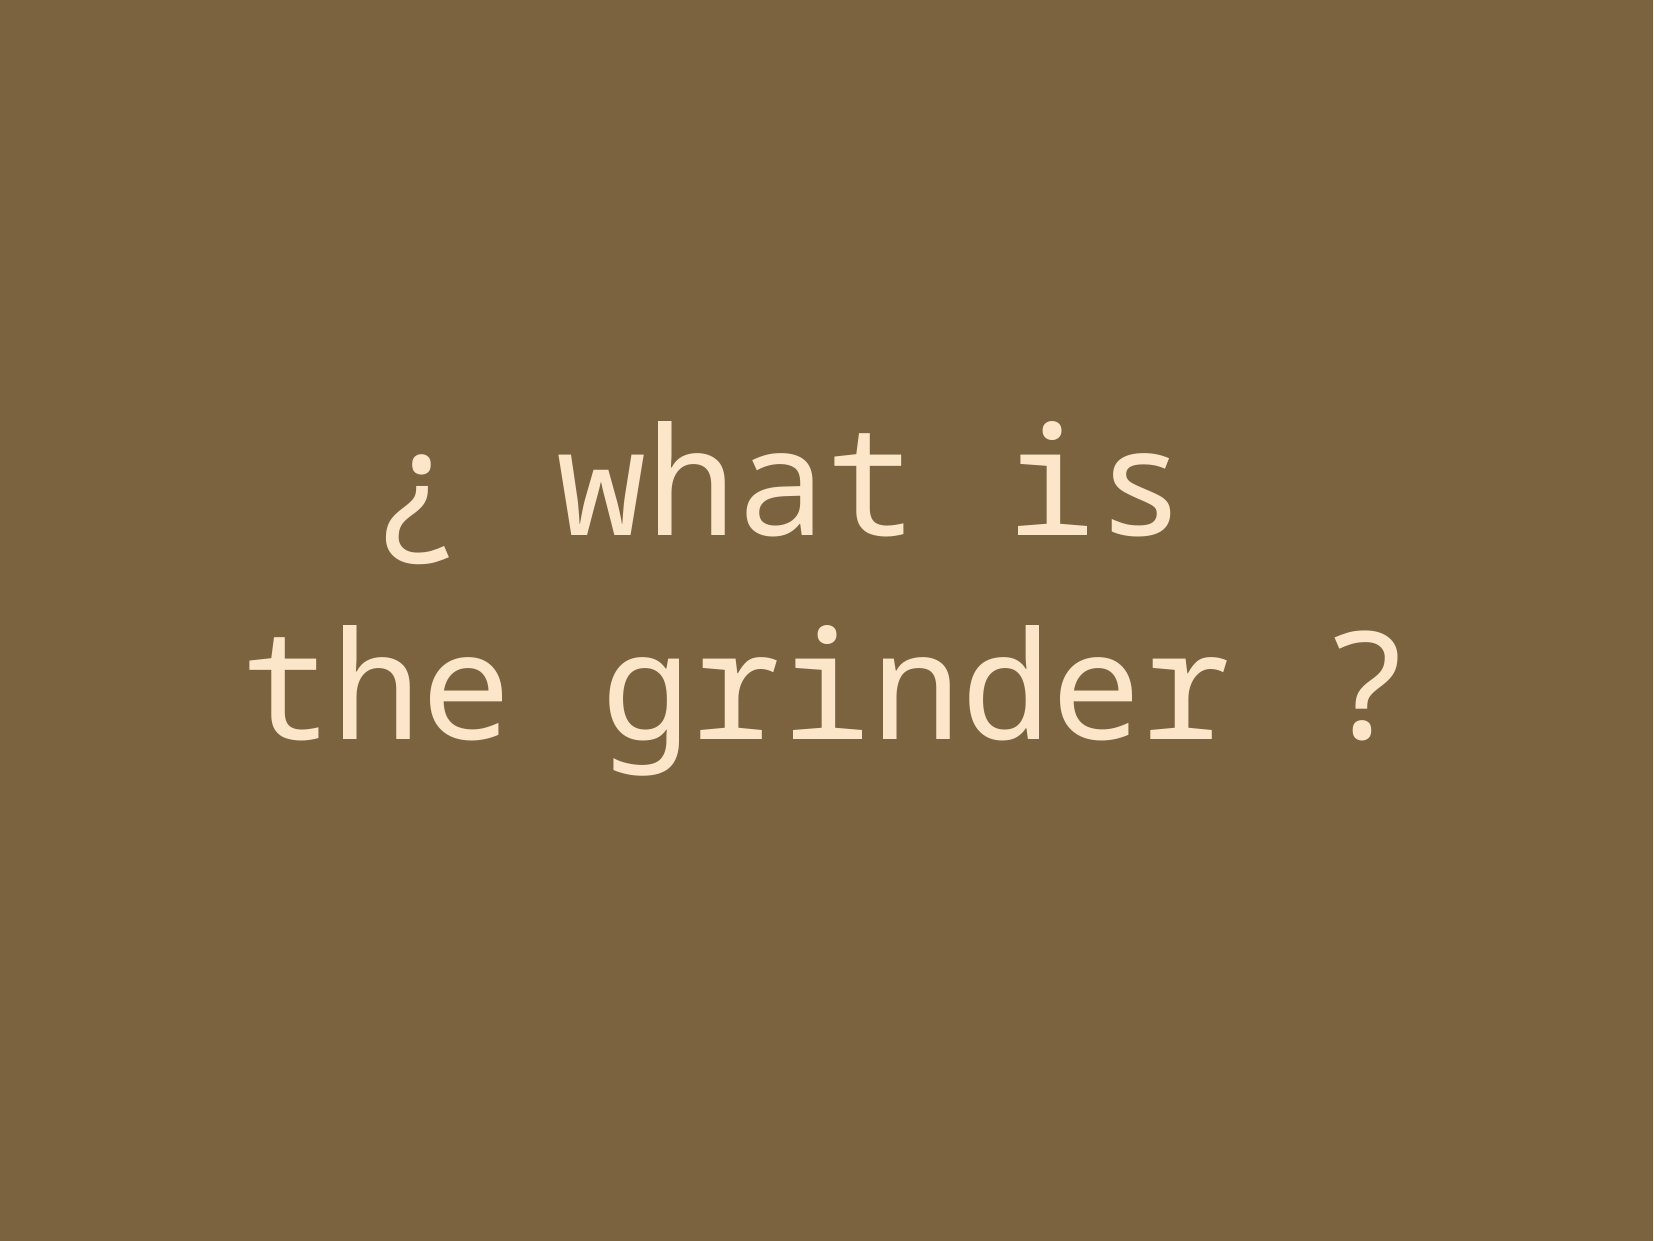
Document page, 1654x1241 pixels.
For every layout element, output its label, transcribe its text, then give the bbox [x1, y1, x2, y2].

subtitle ¿ what is the grinder ? [82, 49, 1571, 1109]
